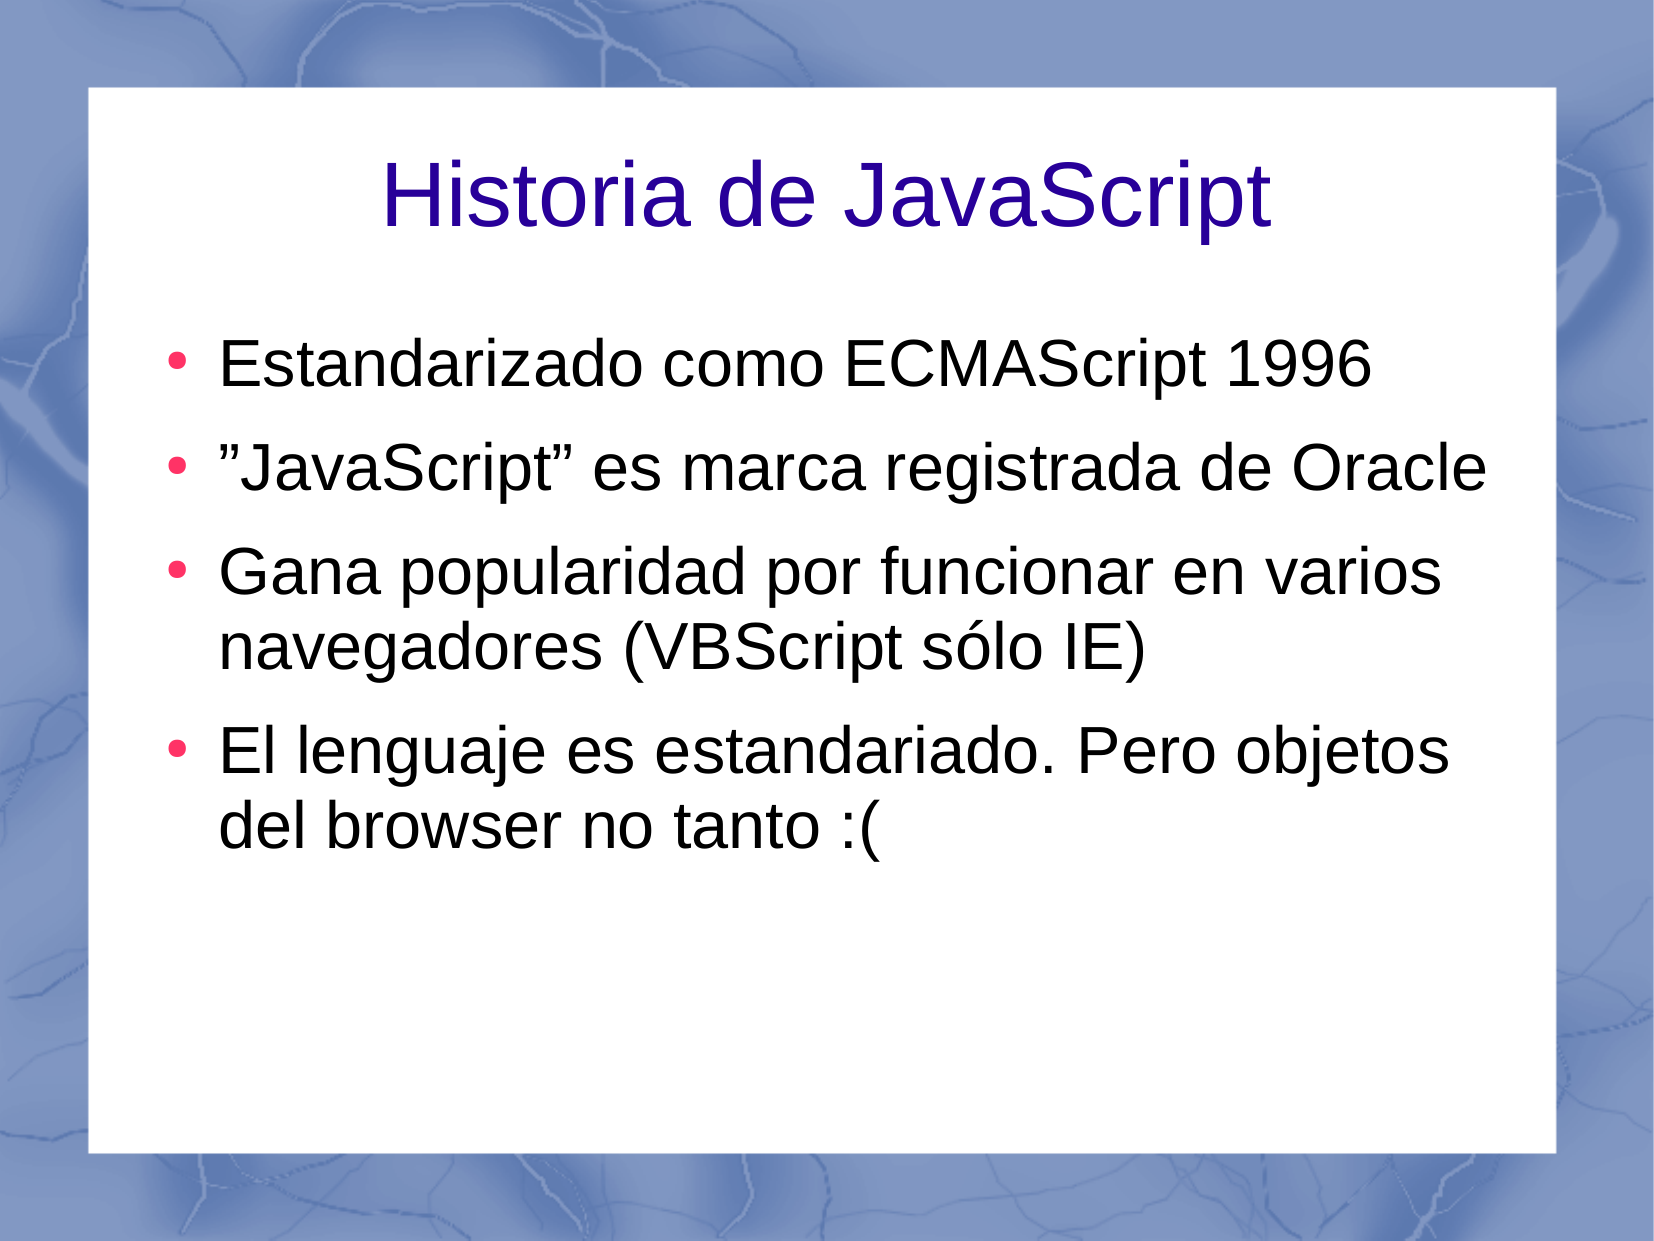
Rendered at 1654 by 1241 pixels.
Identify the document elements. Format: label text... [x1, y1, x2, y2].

list Estandarizado como ECMAScript 1996 ”JavaScript” es marca registrada de Oracle Gana popularidad por funcionar en varios navegadores (VBScript sólo IE) El lenguaje es estandariado. Pero objetos del browser no tanto :( [147, 325, 1506, 1232]
picture [0, 0, 1654, 1241]
title Historia de JavaScript [118, 90, 1536, 298]
